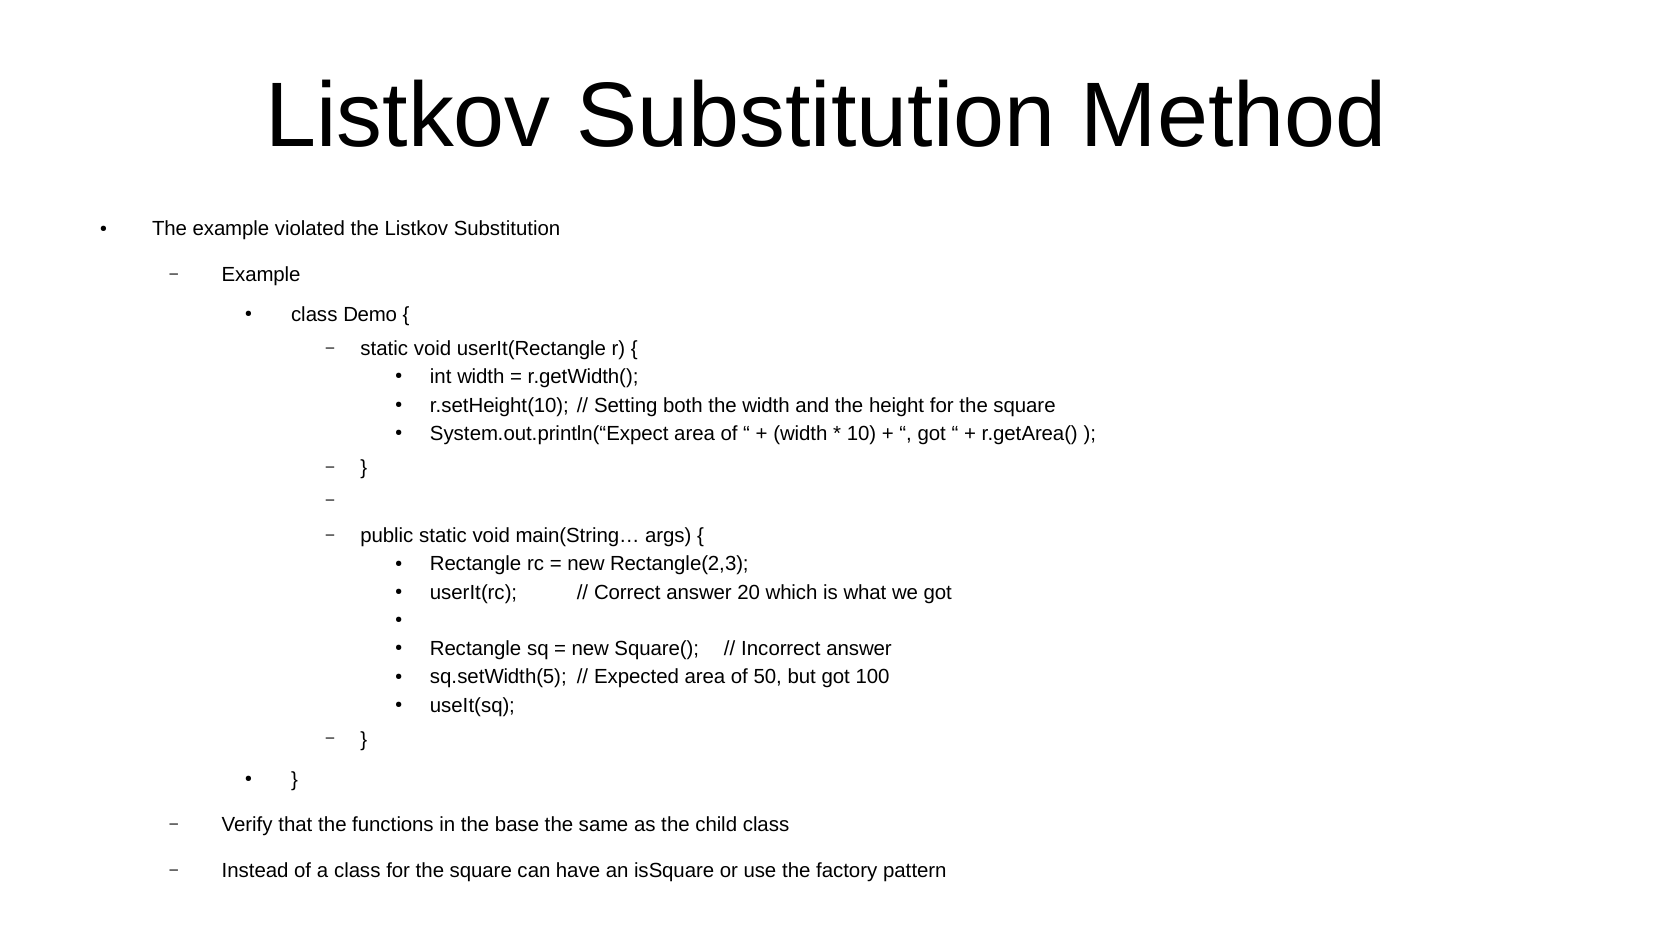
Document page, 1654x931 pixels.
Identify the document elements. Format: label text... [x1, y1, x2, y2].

title Listkov Substitution Method [82, 37, 1571, 193]
list The example violated the Listkov Substitution Example class Demo { static void userIt(Rectangle r) { int width = r.getWidth(); r.setHeight(10); // Setting both the width and the height for the square System.out.println(“Expect area of “ + (width * 10) + “, got “ + r.getArea() ); } public static void main(String… args) { Rectangle rc = new Rectangle(2,3); userIt(rc); // Correct answer 20 which is what we got Rectangle sq = new Square(); // Incorrect answer sq.setWidth(5); // Expected area of 50, but got 100 useIt(sq); } } Verify that the functions in the base the same as the child class Instead of a class for the square can have an isSquare or use the factory pattern [82, 217, 1561, 886]
